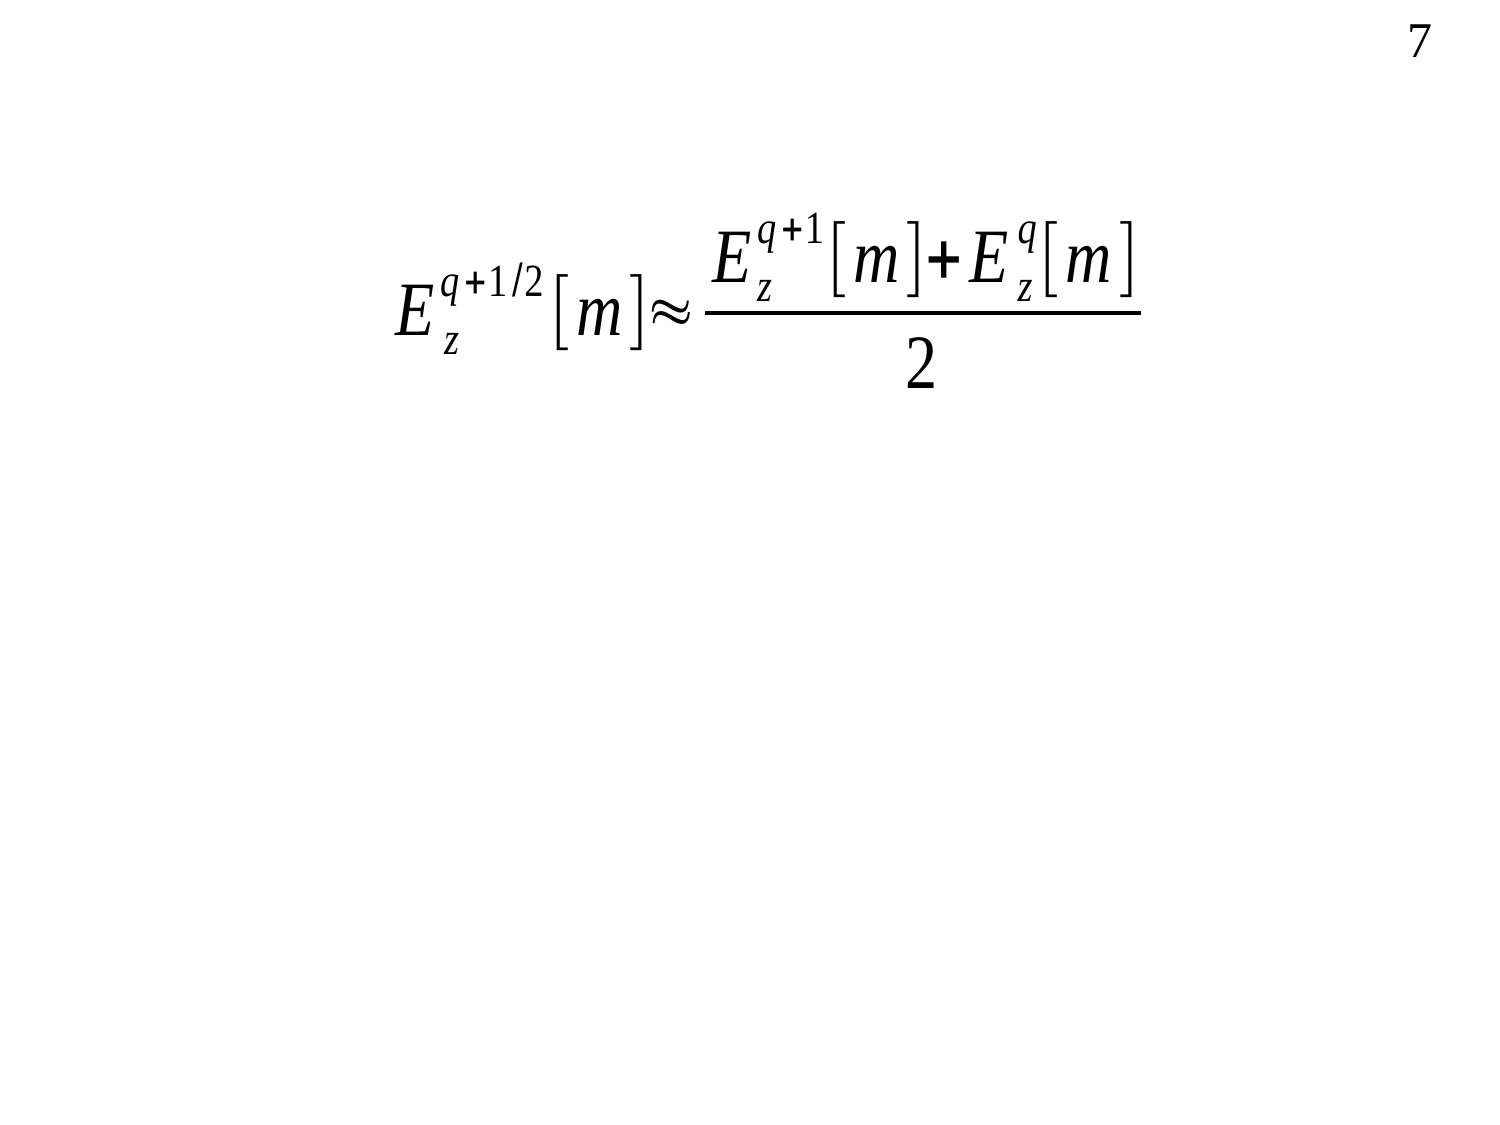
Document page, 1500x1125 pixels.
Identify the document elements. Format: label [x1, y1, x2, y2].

chart [375, 200, 1158, 408]
